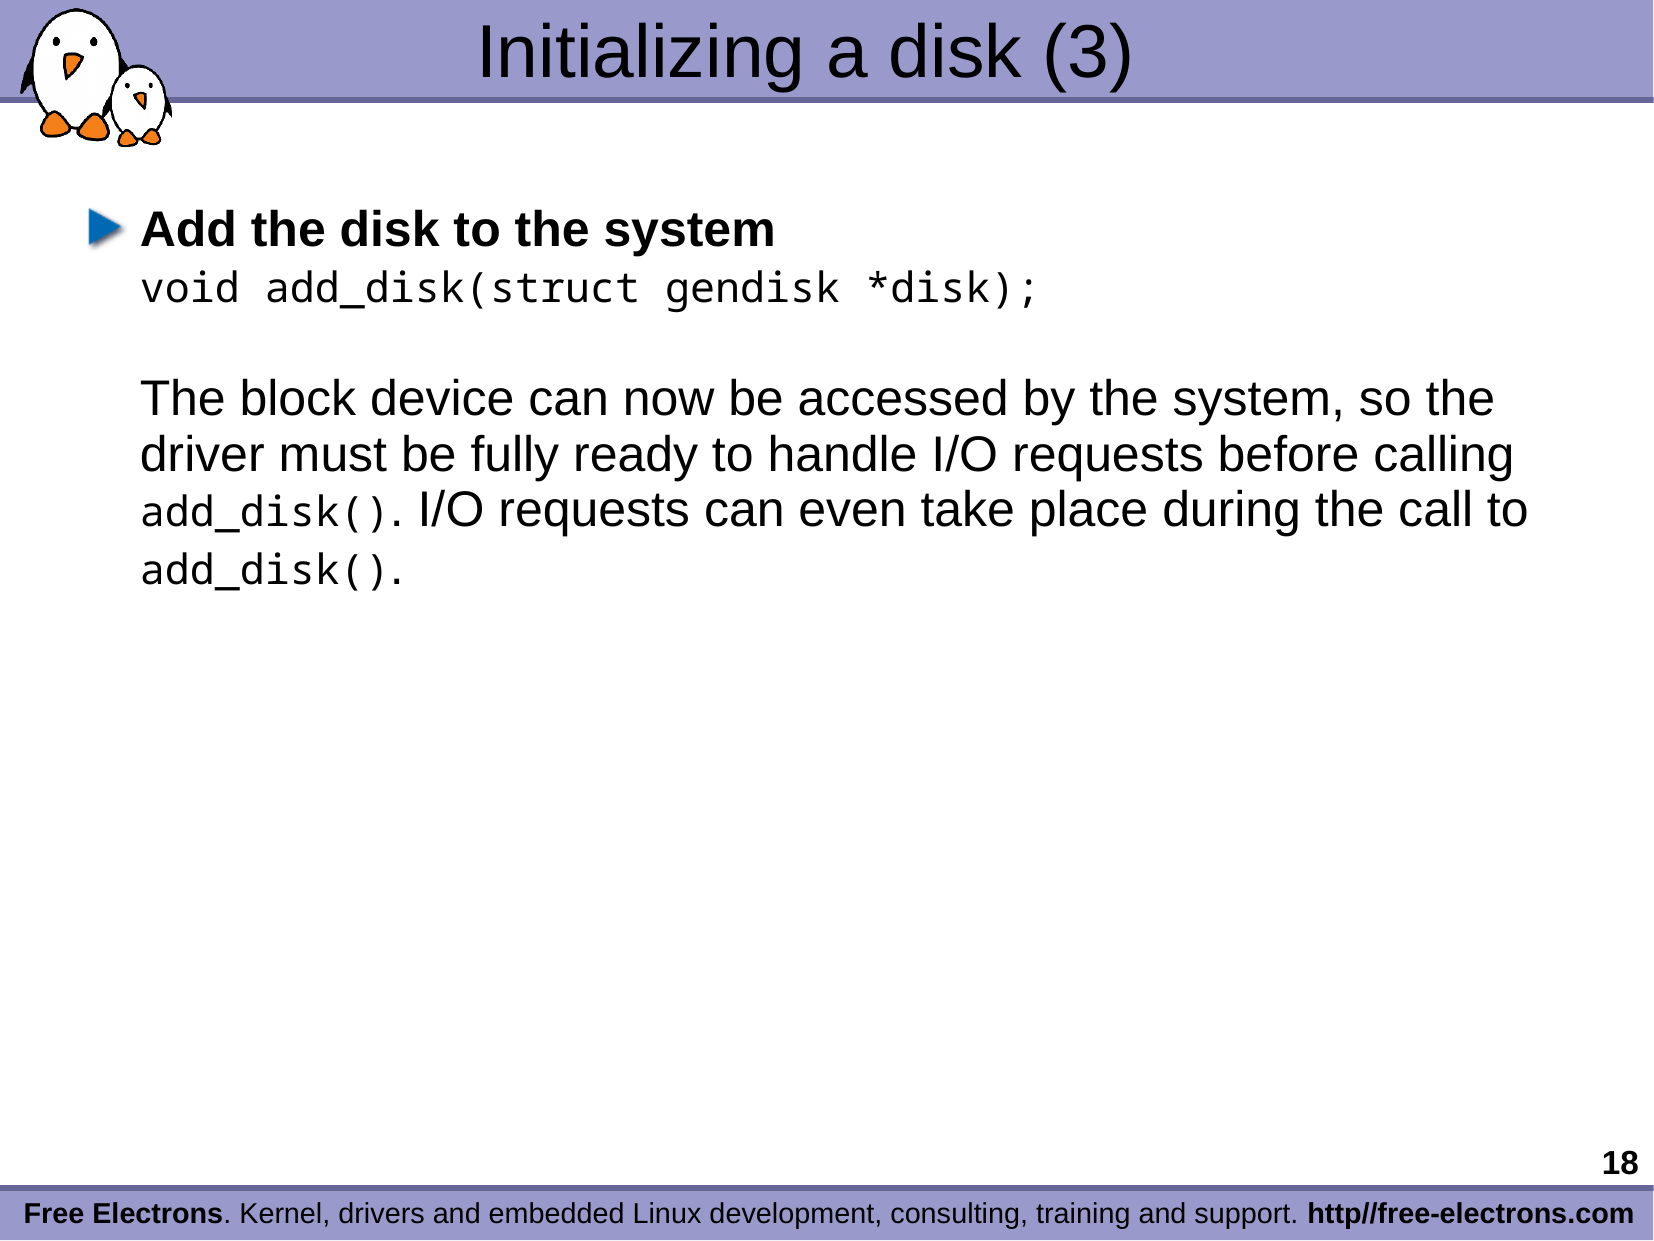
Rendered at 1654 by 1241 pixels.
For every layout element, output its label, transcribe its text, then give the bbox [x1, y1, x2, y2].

title Initializing a disk (3) [60, 0, 1551, 103]
list Add the disk to the system void add_disk(struct gendisk *disk); The block device can now be accessed by the system, so the driver must be fully ready to handle I/O requests before calling add_disk(). I/O requests can even take place during the call to add_disk(). [68, 201, 1592, 1118]
picture [20, 8, 172, 147]
